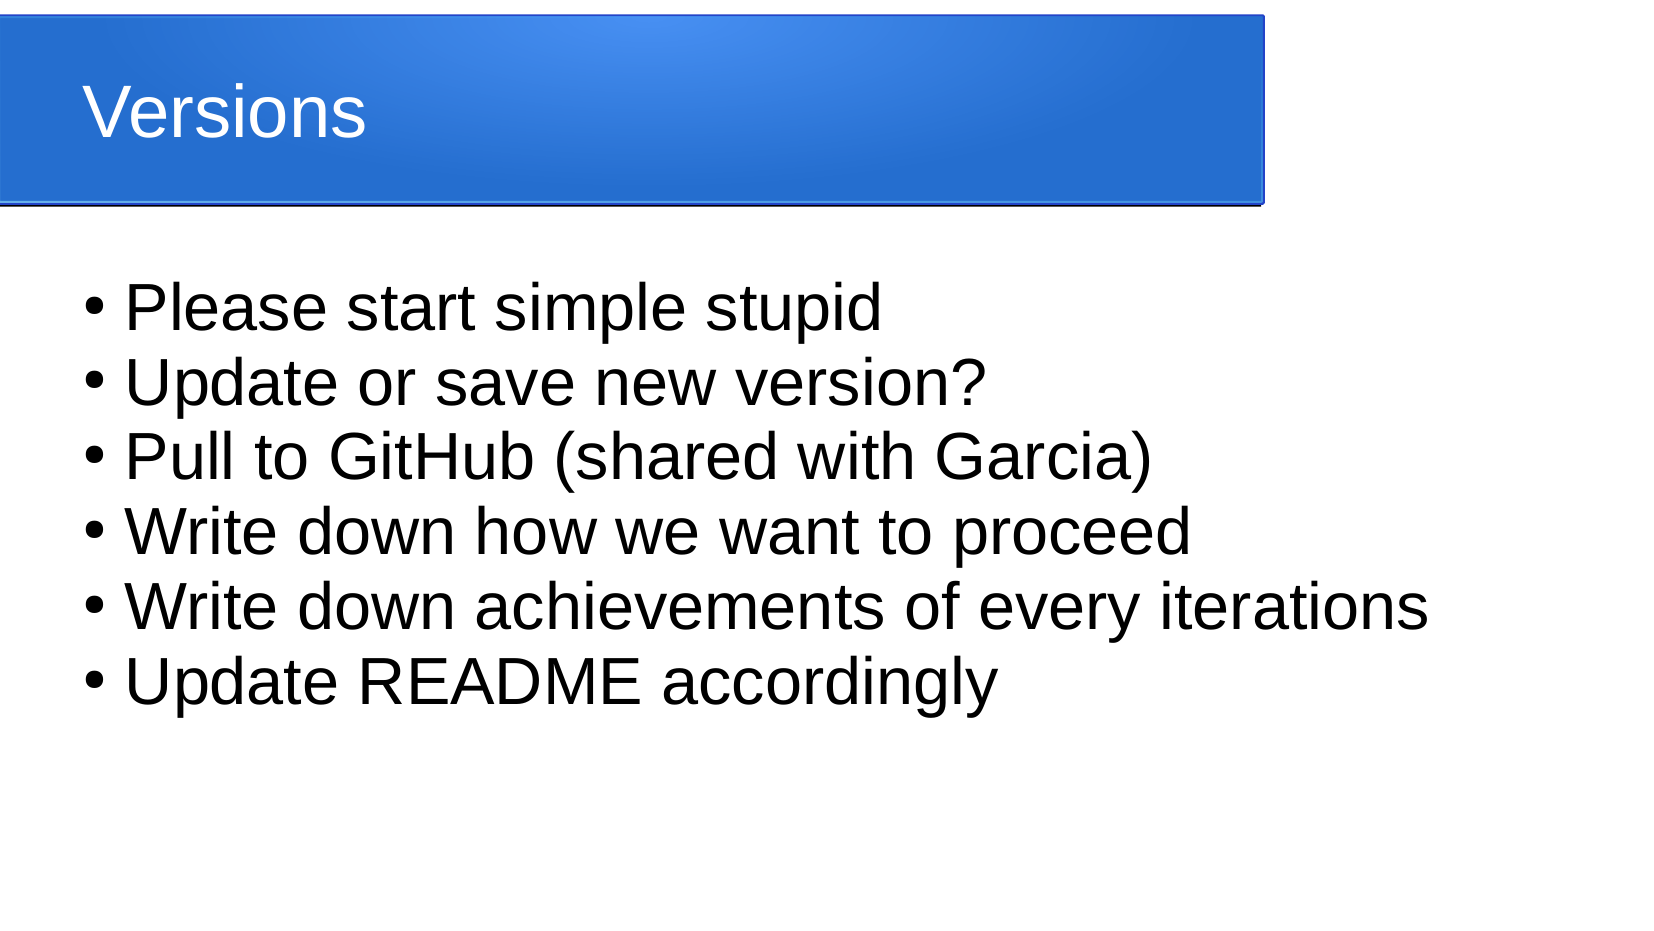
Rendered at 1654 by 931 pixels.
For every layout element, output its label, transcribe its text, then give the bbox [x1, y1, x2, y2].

subtitle Please start simple stupid Update or save new version? Pull to GitHub (shared with Garcia) Write down how we want to proceed Write down achievements of every iterations Update README accordingly [82, 224, 1571, 764]
title Versions [82, 35, 1235, 189]
